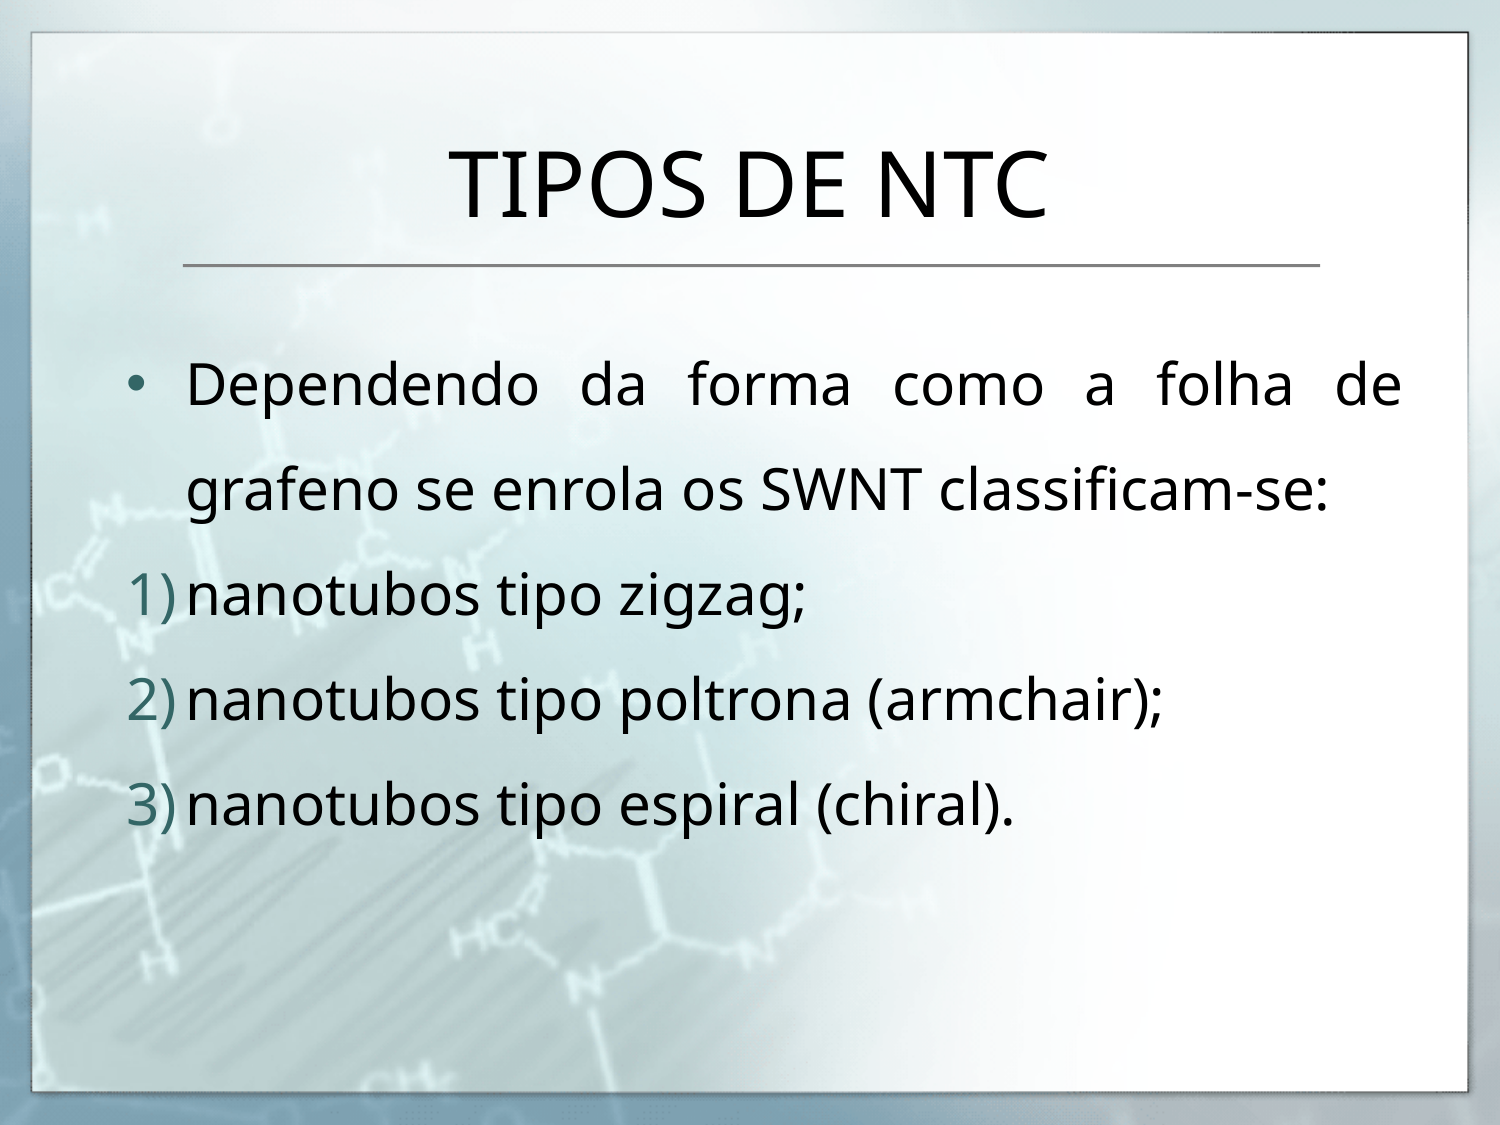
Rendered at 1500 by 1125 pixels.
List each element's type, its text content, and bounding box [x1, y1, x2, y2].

picture [0, 0, 1500, 1125]
text_box Dependendo da forma como a folha de grafeno se enrola os SWNT classificam-se: nanotubos tipo zigzag; nanotubos tipo poltrona (armchair); nanotubos tipo espiral (chiral). [81, 304, 1418, 845]
text_box TIPOS DE NTC [62, 93, 1438, 269]
